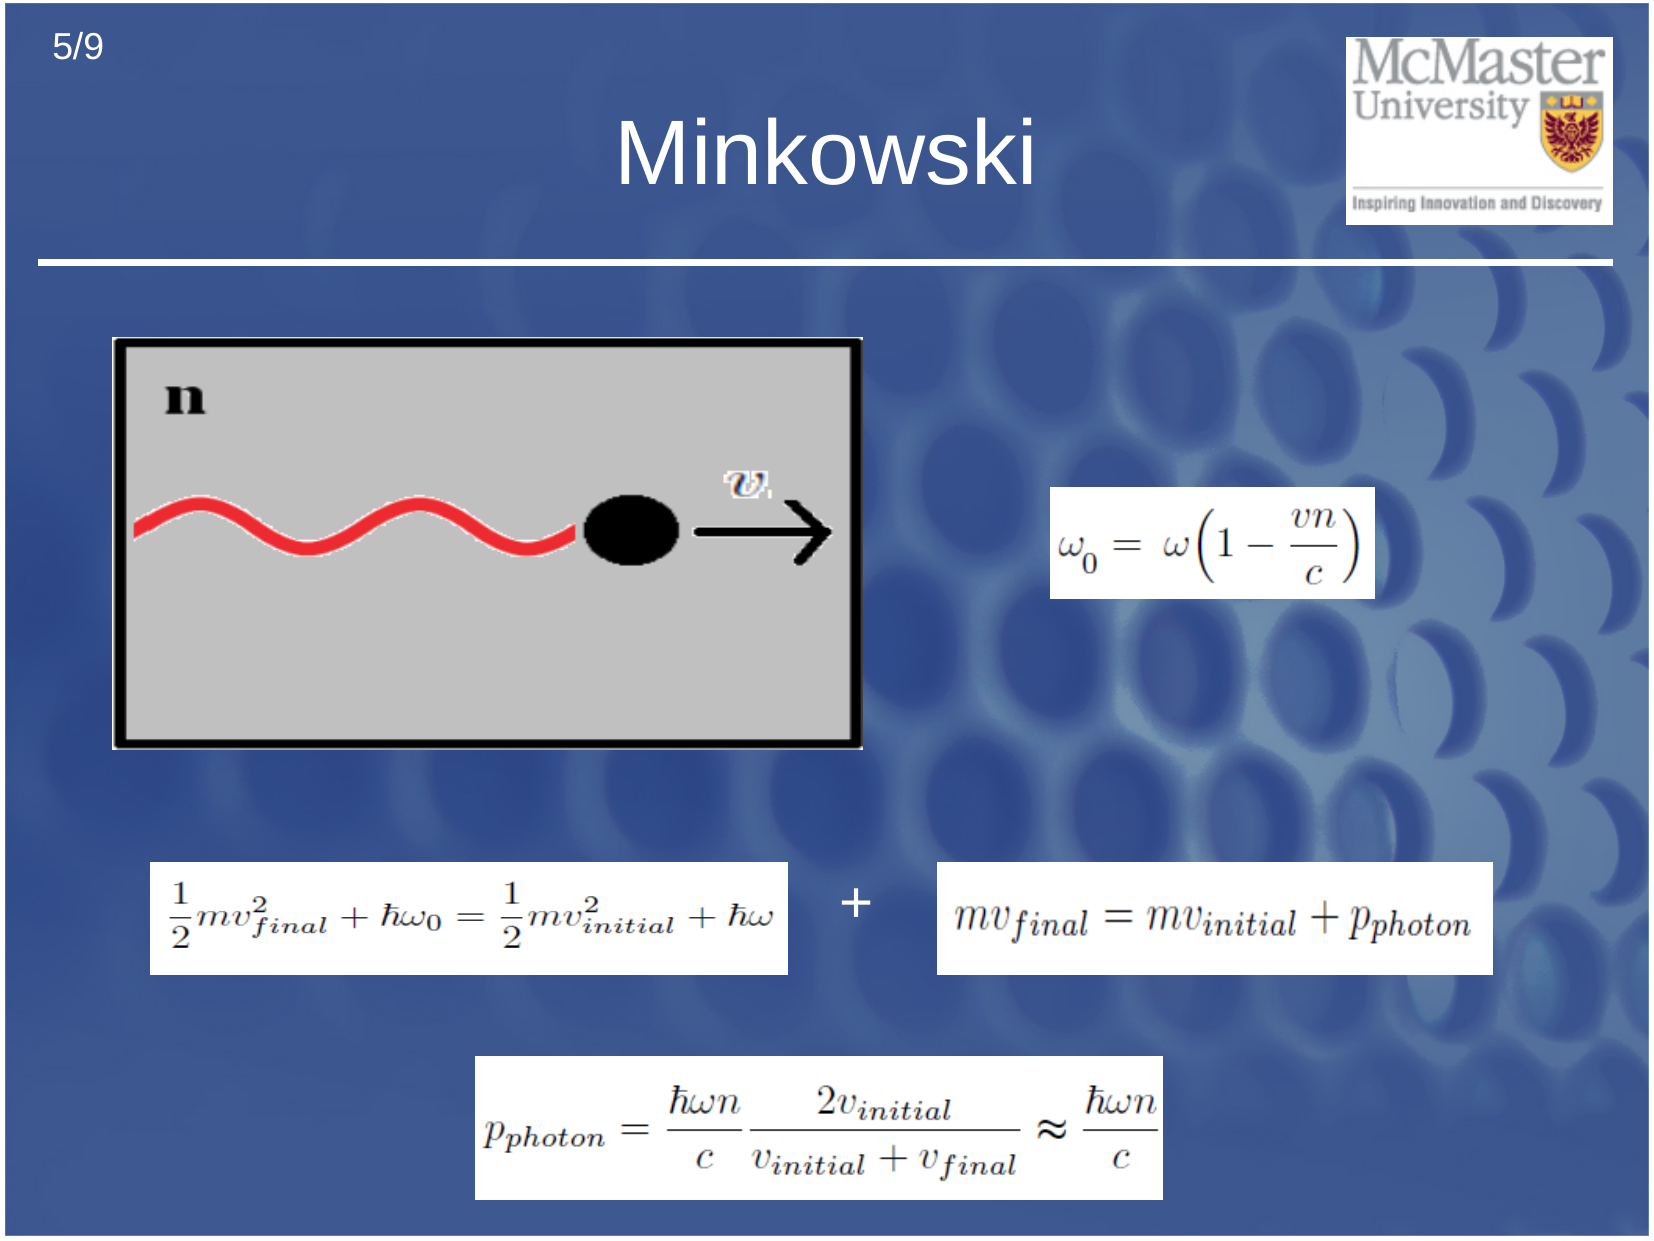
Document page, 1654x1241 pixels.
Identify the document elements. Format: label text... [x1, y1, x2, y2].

title Minkowski [82, 49, 1571, 257]
text_box 5/9 [37, 18, 147, 76]
picture [0, 0, 1654, 1241]
text_box + [825, 862, 901, 943]
